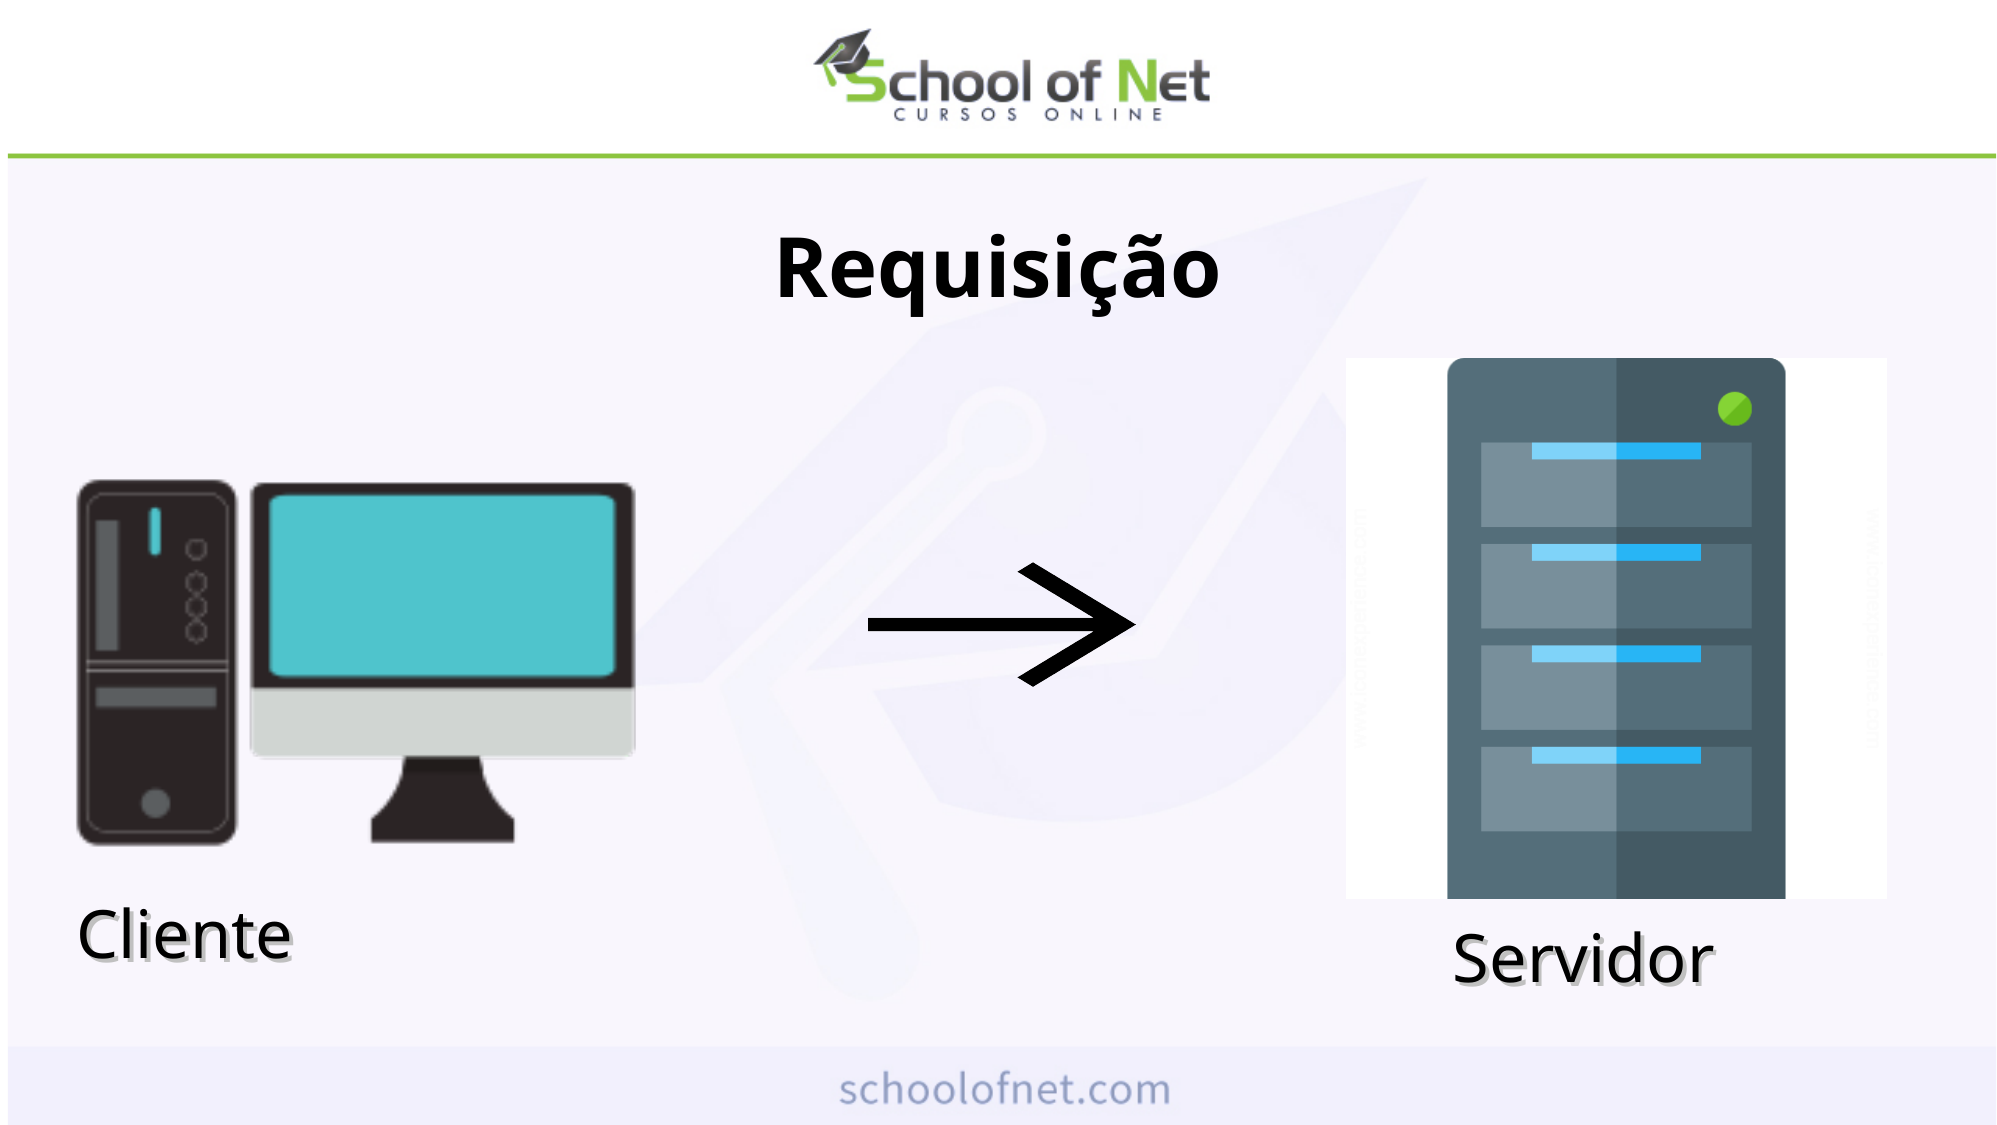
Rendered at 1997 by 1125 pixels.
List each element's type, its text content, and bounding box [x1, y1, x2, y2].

text_box Servidor [1452, 885, 1873, 1028]
title Requisição [99, 171, 1897, 360]
text_box Cliente [76, 862, 957, 1004]
picture [7, 5, 1997, 1125]
